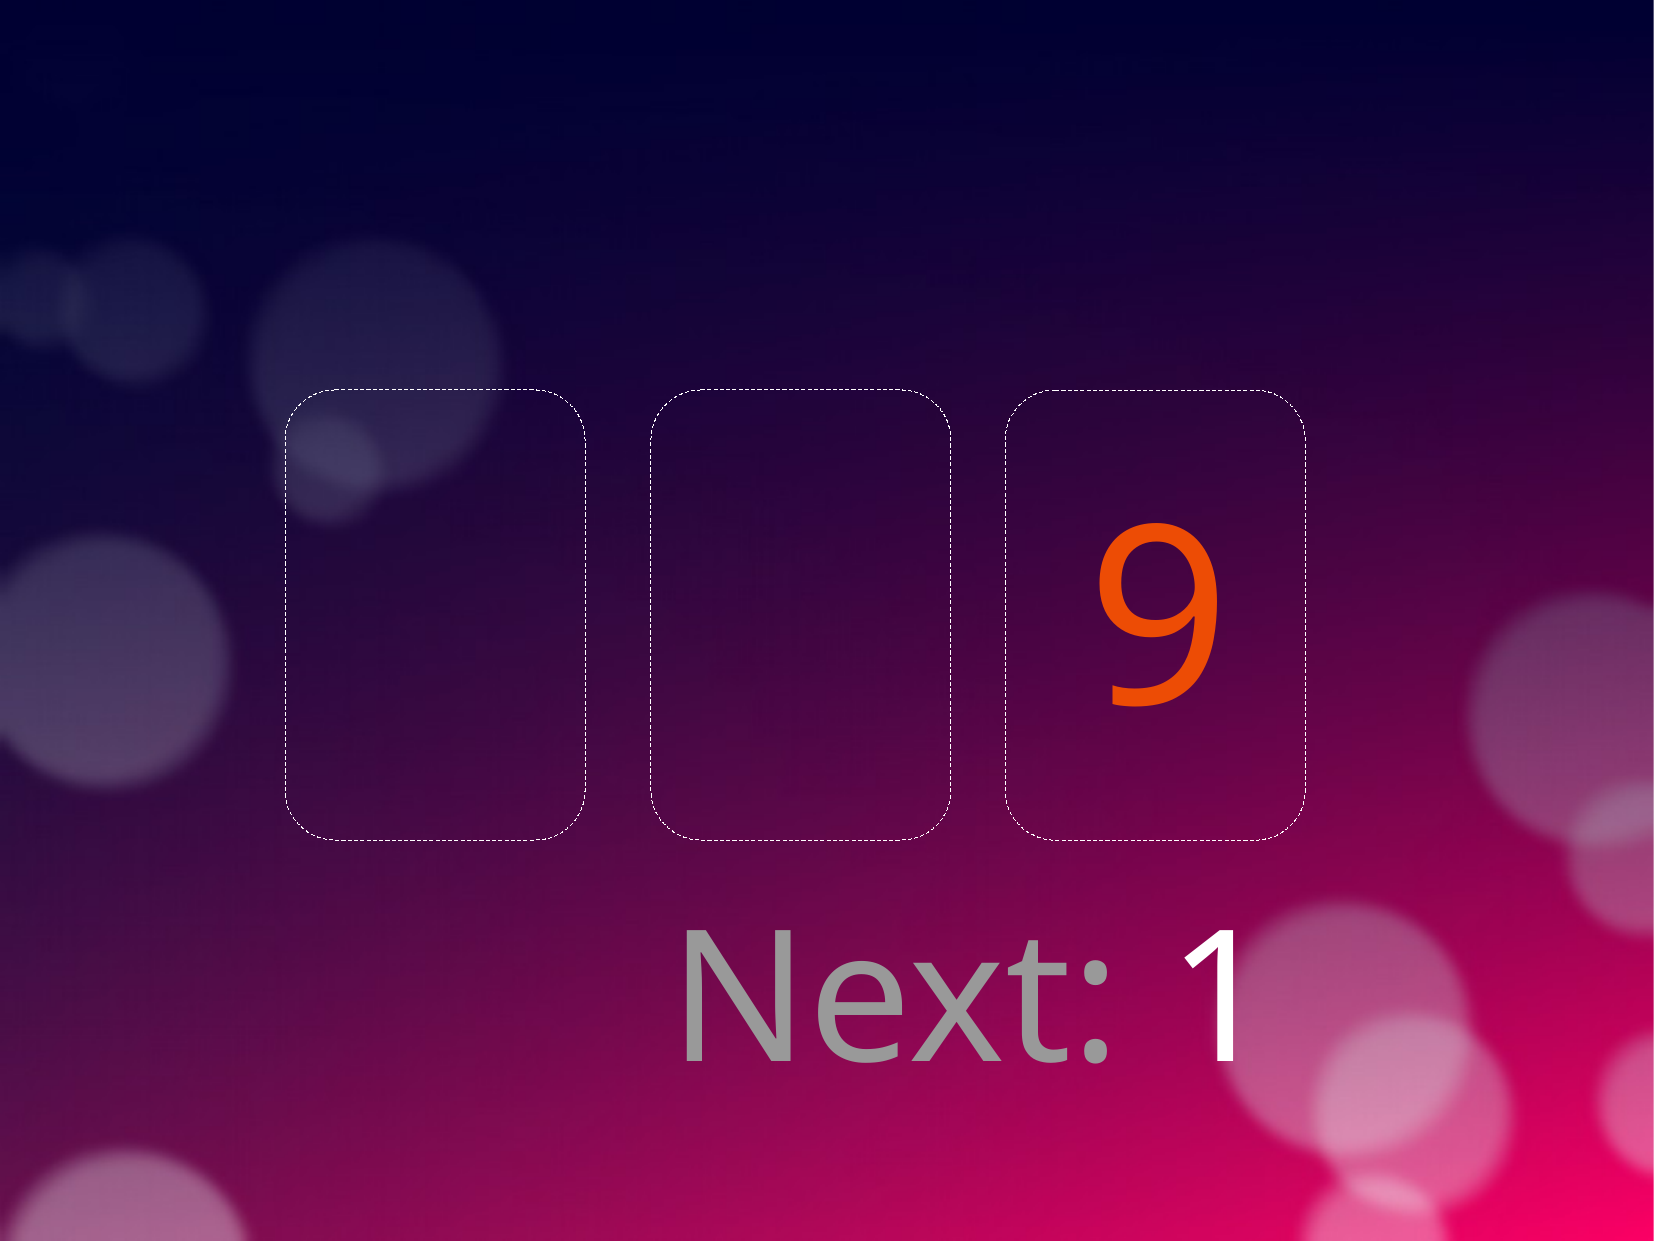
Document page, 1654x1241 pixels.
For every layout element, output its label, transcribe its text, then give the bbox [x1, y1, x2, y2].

picture [0, 0, 1654, 1241]
title Next: 1 [510, 839, 1366, 1141]
title 9 [870, 360, 1246, 856]
